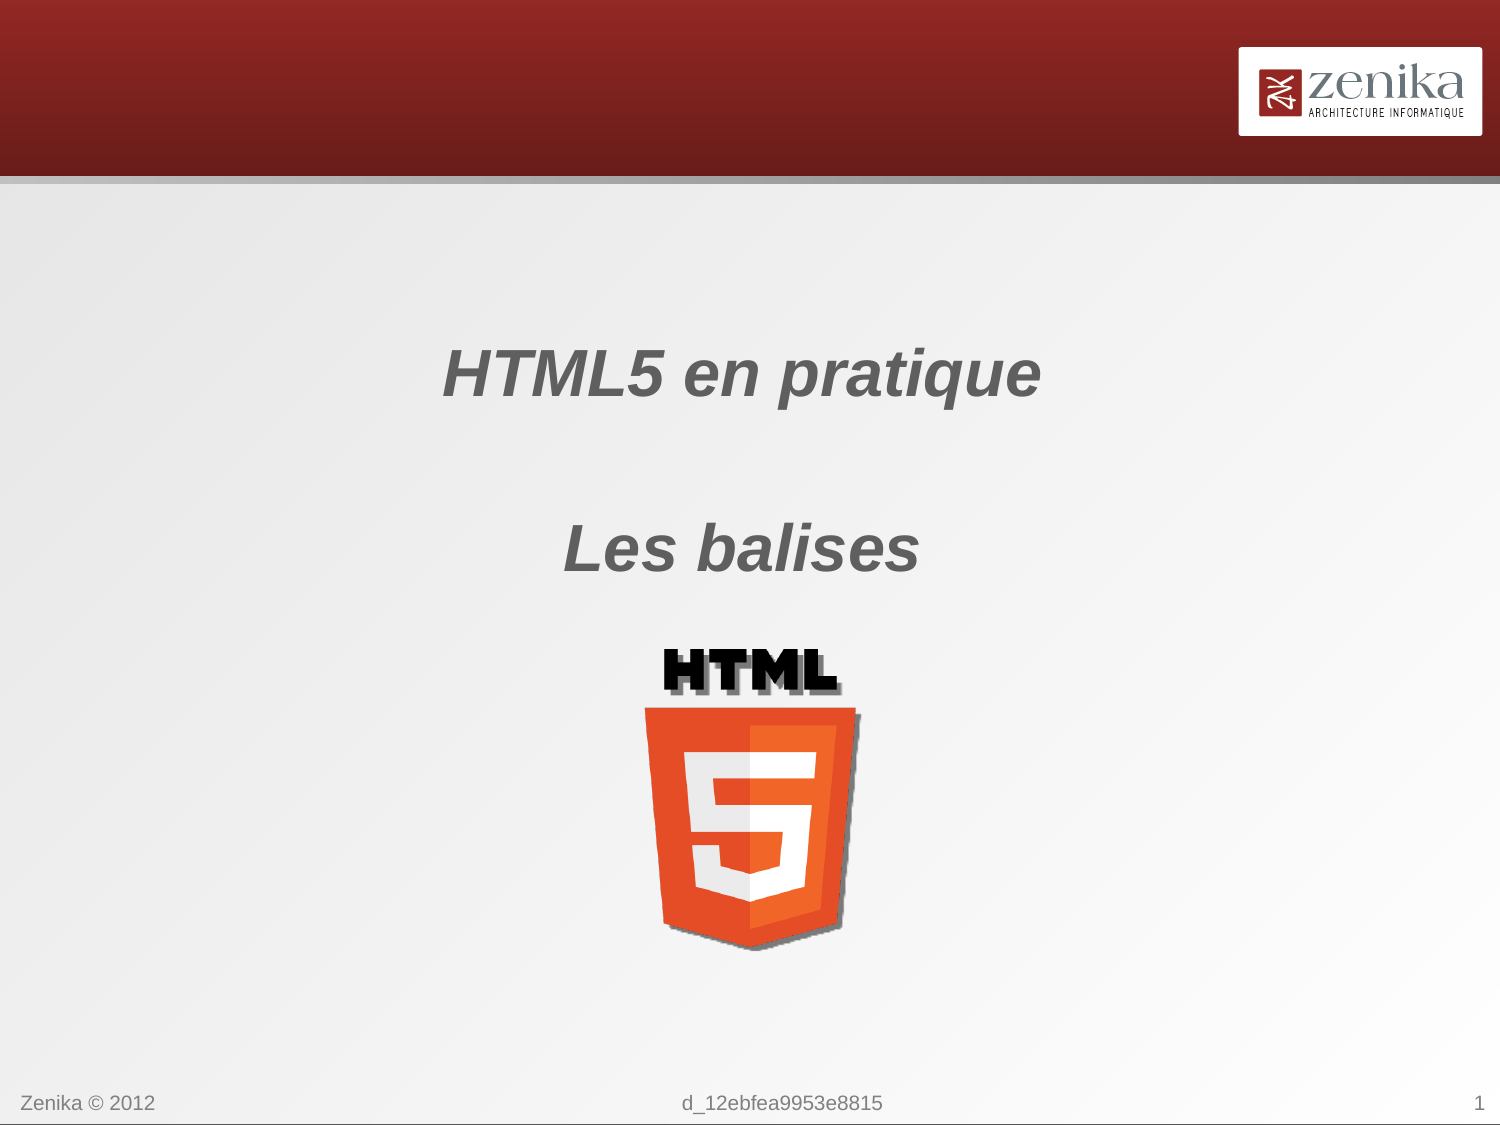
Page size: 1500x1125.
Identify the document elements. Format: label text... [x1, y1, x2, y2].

text_box HTML5 en pratique Les balises [50, 249, 1435, 1079]
picture [1257, 58, 1464, 125]
picture [601, 649, 899, 947]
